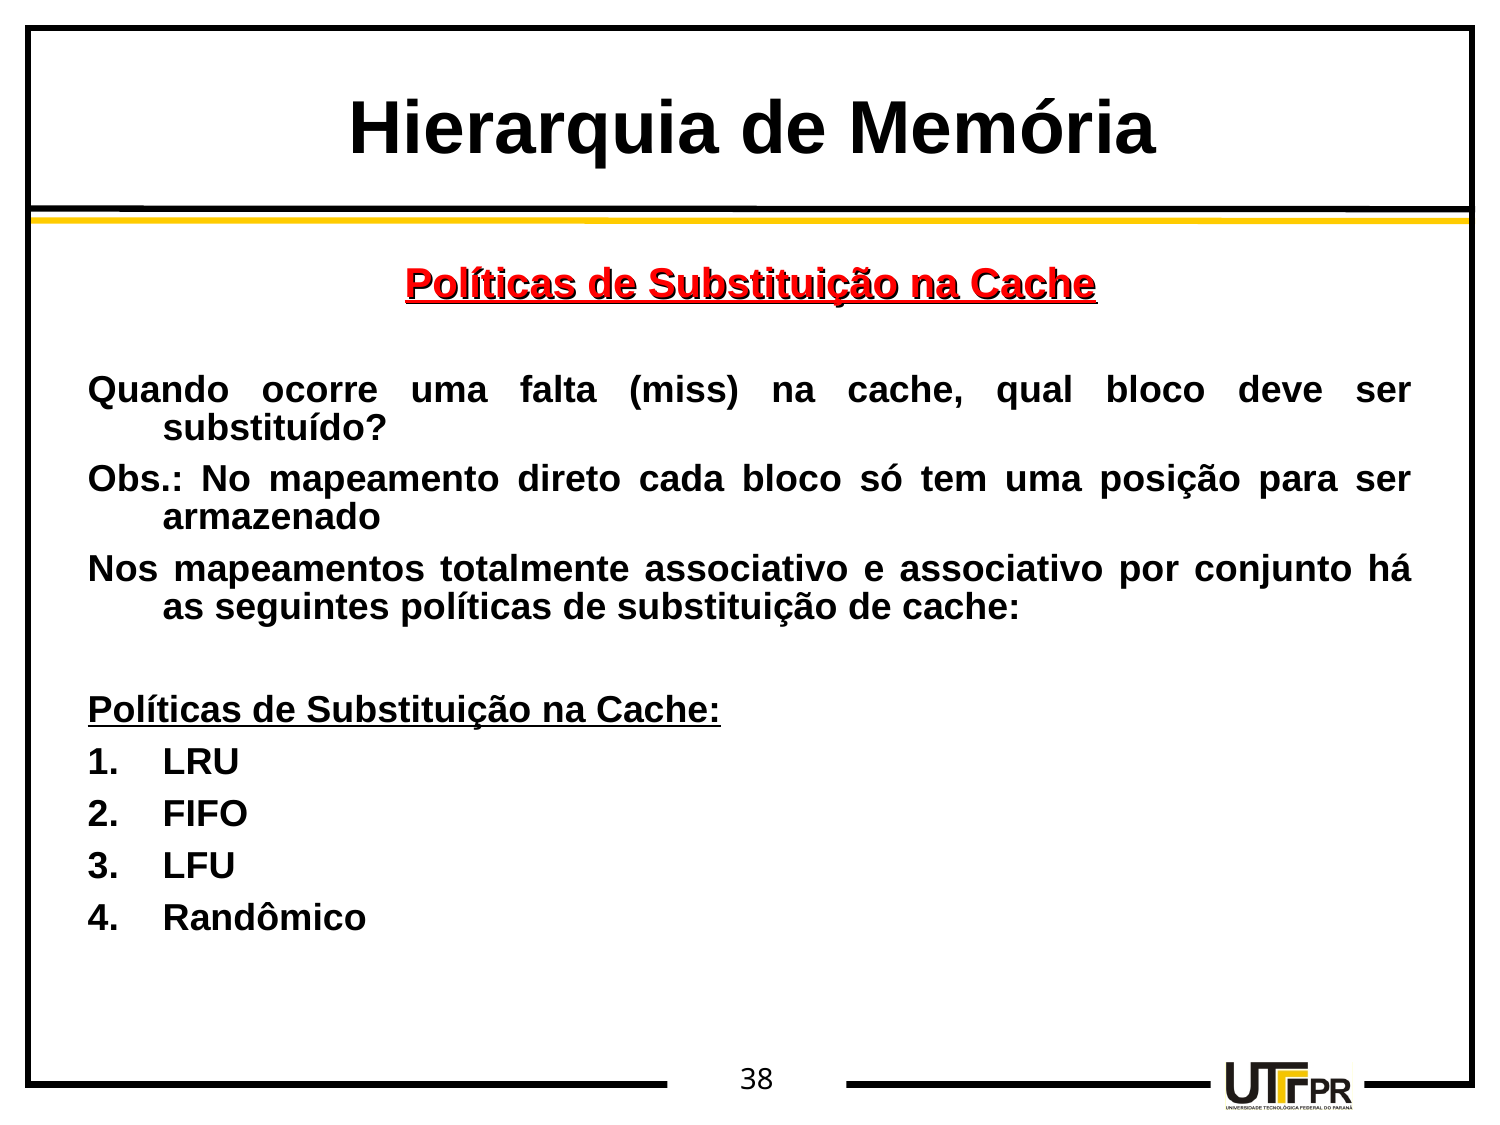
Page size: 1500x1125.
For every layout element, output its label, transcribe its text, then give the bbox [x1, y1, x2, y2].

title Hierarquia de Memória [29, 85, 1477, 180]
list Políticas de Substituição na Cache Quando ocorre uma falta (miss) na cache, qual bloco deve ser substituído? Obs.: No mapeamento direto cada bloco só tem uma posição para ser armazenado Nos mapeamentos totalmente associativo e associativo por conjunto há as seguintes políticas de substituição de cache: Políticas de Substituição na Cache: LRU FIFO LFU Randômico [72, 257, 1428, 1027]
picture [1225, 1062, 1353, 1110]
